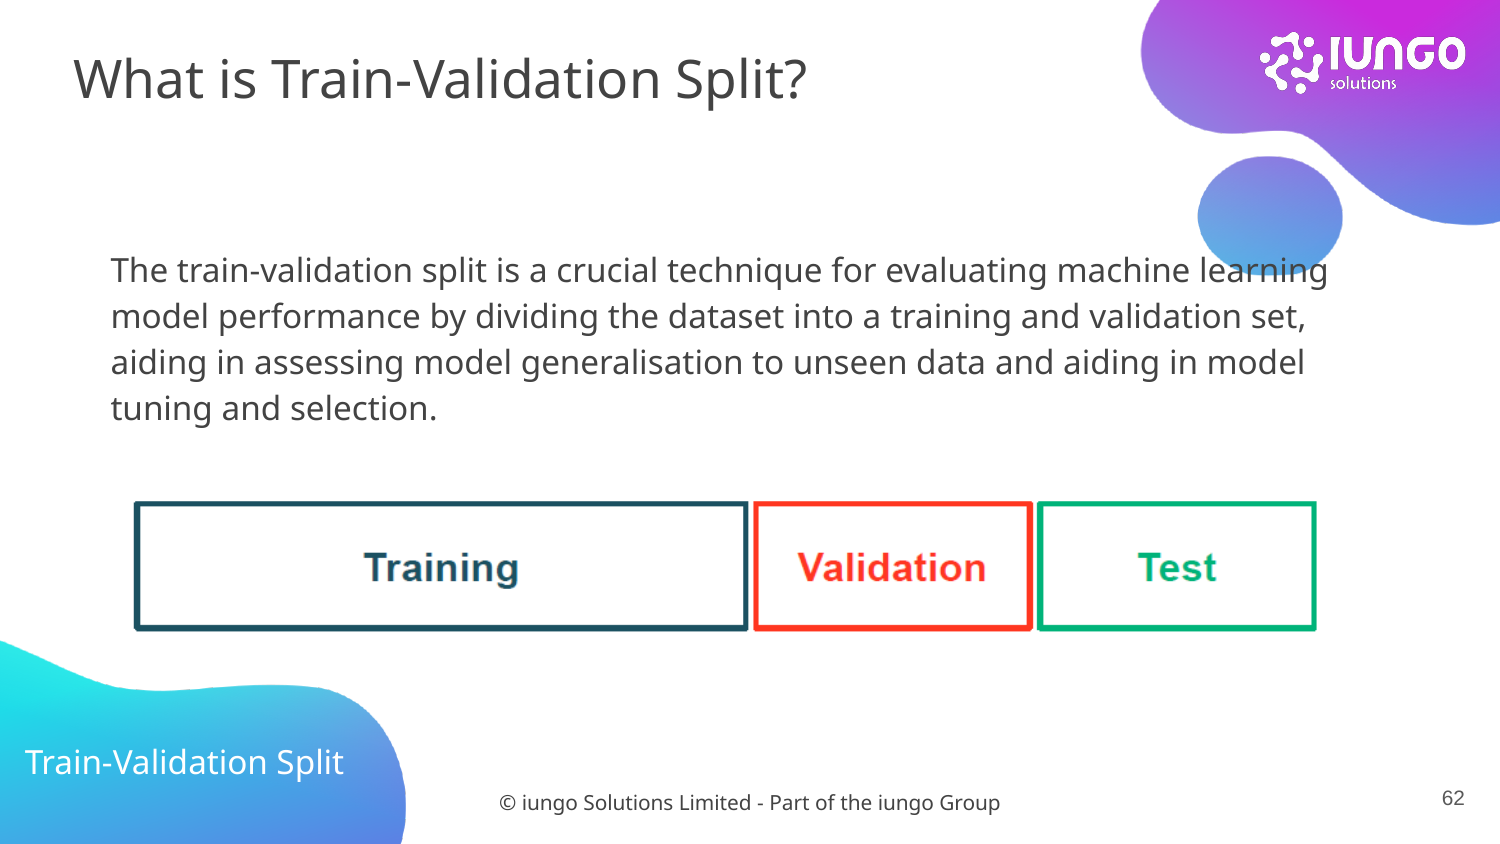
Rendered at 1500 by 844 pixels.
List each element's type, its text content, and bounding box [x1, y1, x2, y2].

title What is Train-Validation Split? [58, 30, 1201, 125]
subtitle Train-Validation Split [9, 719, 411, 844]
picture [0, 0, 1500, 844]
list The train-validation split is a crucial technique for evaluating machine learning model performance by dividing the dataset into a training and validation set, aiding in assessing model generalisation to unseen data and aiding in model tuning and selection. [95, 228, 1390, 449]
slide_number <number> [1389, 764, 1480, 830]
